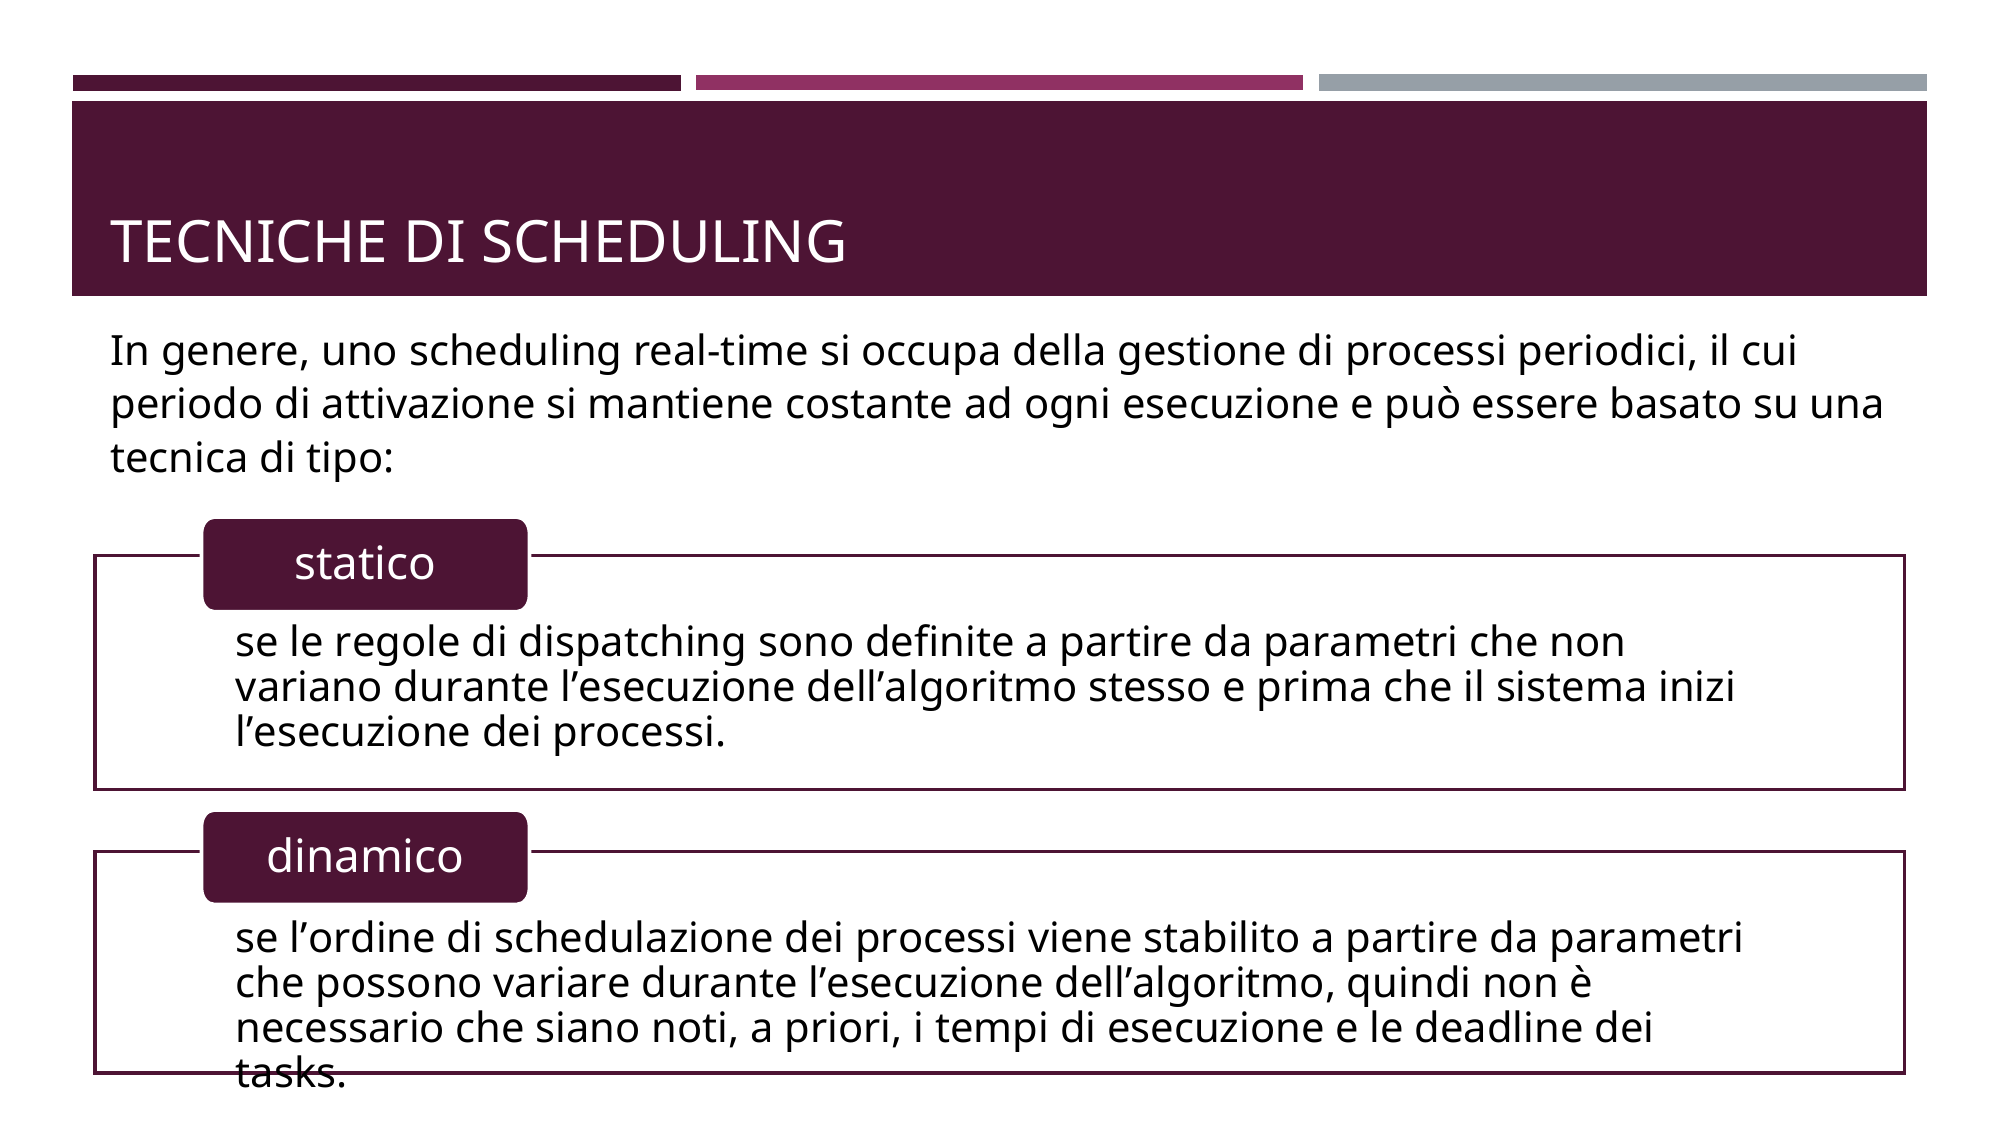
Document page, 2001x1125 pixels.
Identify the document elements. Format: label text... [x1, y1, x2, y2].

text_box dinamico [201, 810, 530, 905]
text_box se le regole di dispatching sono definite a partire da parametri che non variano durante l’esecuzione dell’algoritmo stesso e prima che il sistema inizi l’esecuzione dei processi. [95, 555, 1905, 790]
text_box se l’ordine di schedulazione dei processi viene stabilito a partire da parametri che possono variare durante l’esecuzione dell’algoritmo, quindi non è necessario che siano noti, a priori, i tempi di esecuzione e le deadline dei tasks. [95, 851, 1905, 1073]
title Tecniche di scheduling [95, 115, 1905, 282]
text_box In genere, uno scheduling real-time si occupa della gestione di processi periodici, il cui periodo di attivazione si mantiene costante ad ogni esecuzione e può essere basato su una tecnica di tipo: [95, 312, 1905, 486]
text_box statico [201, 517, 530, 612]
